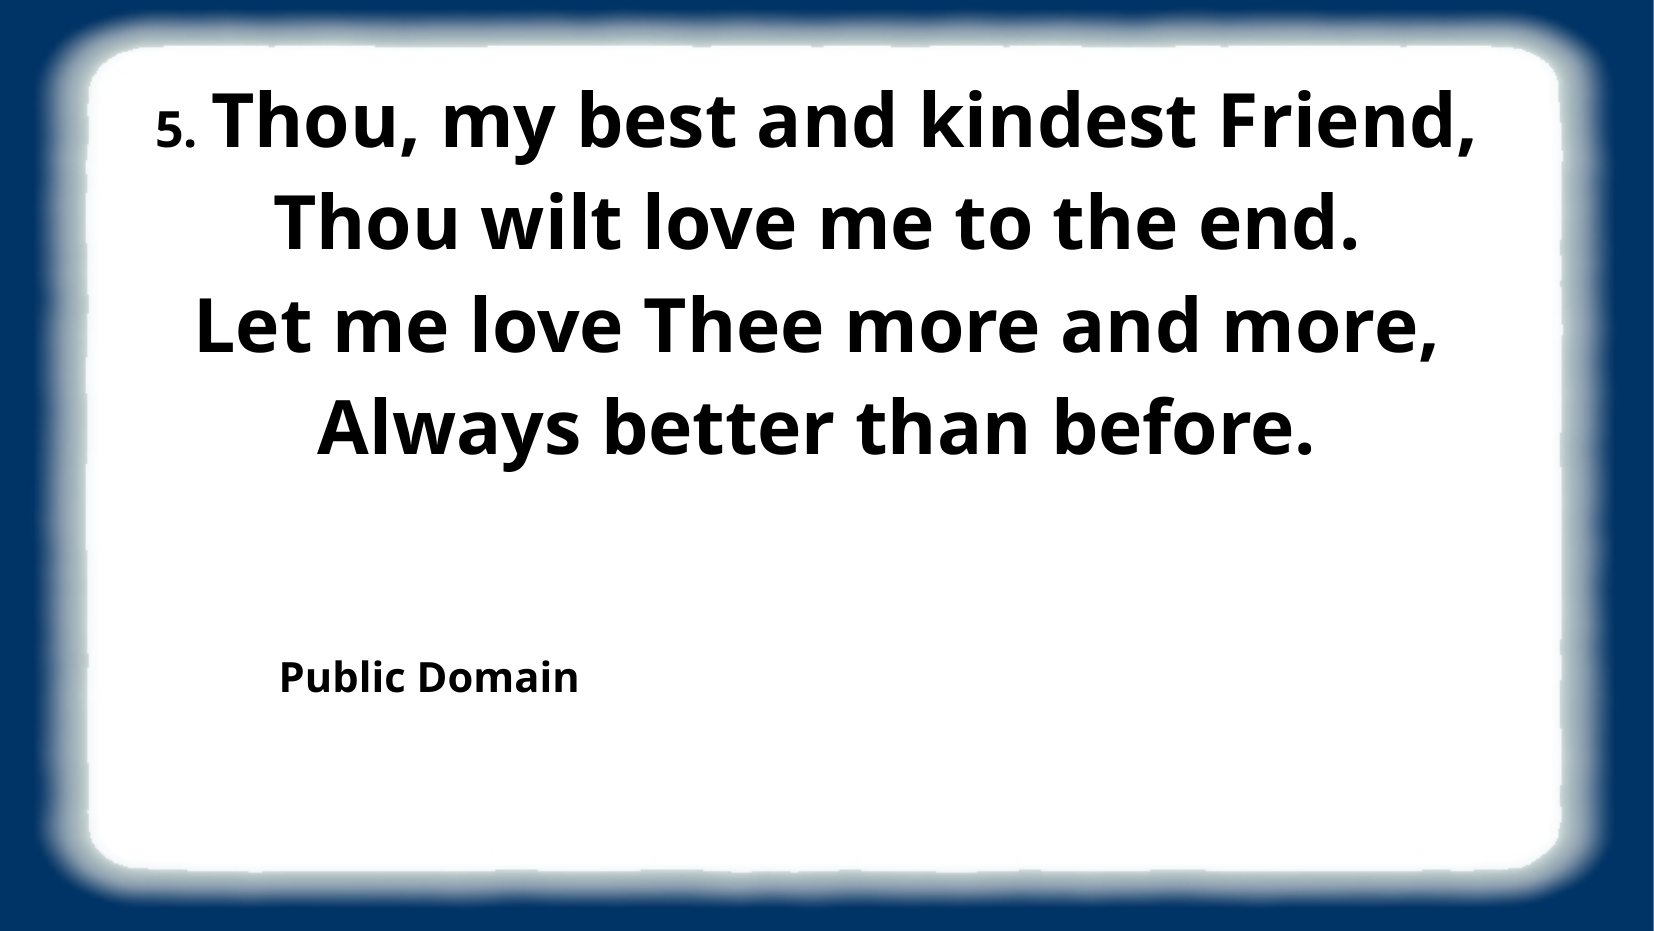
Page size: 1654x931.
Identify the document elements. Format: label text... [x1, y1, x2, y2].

picture [0, 0, 1654, 931]
text_box 5. Thou, my best and kindest Friend, Thou wilt love me to the end. Let me love Thee more and more, Always better than before. Public Domain [135, 60, 1501, 697]
